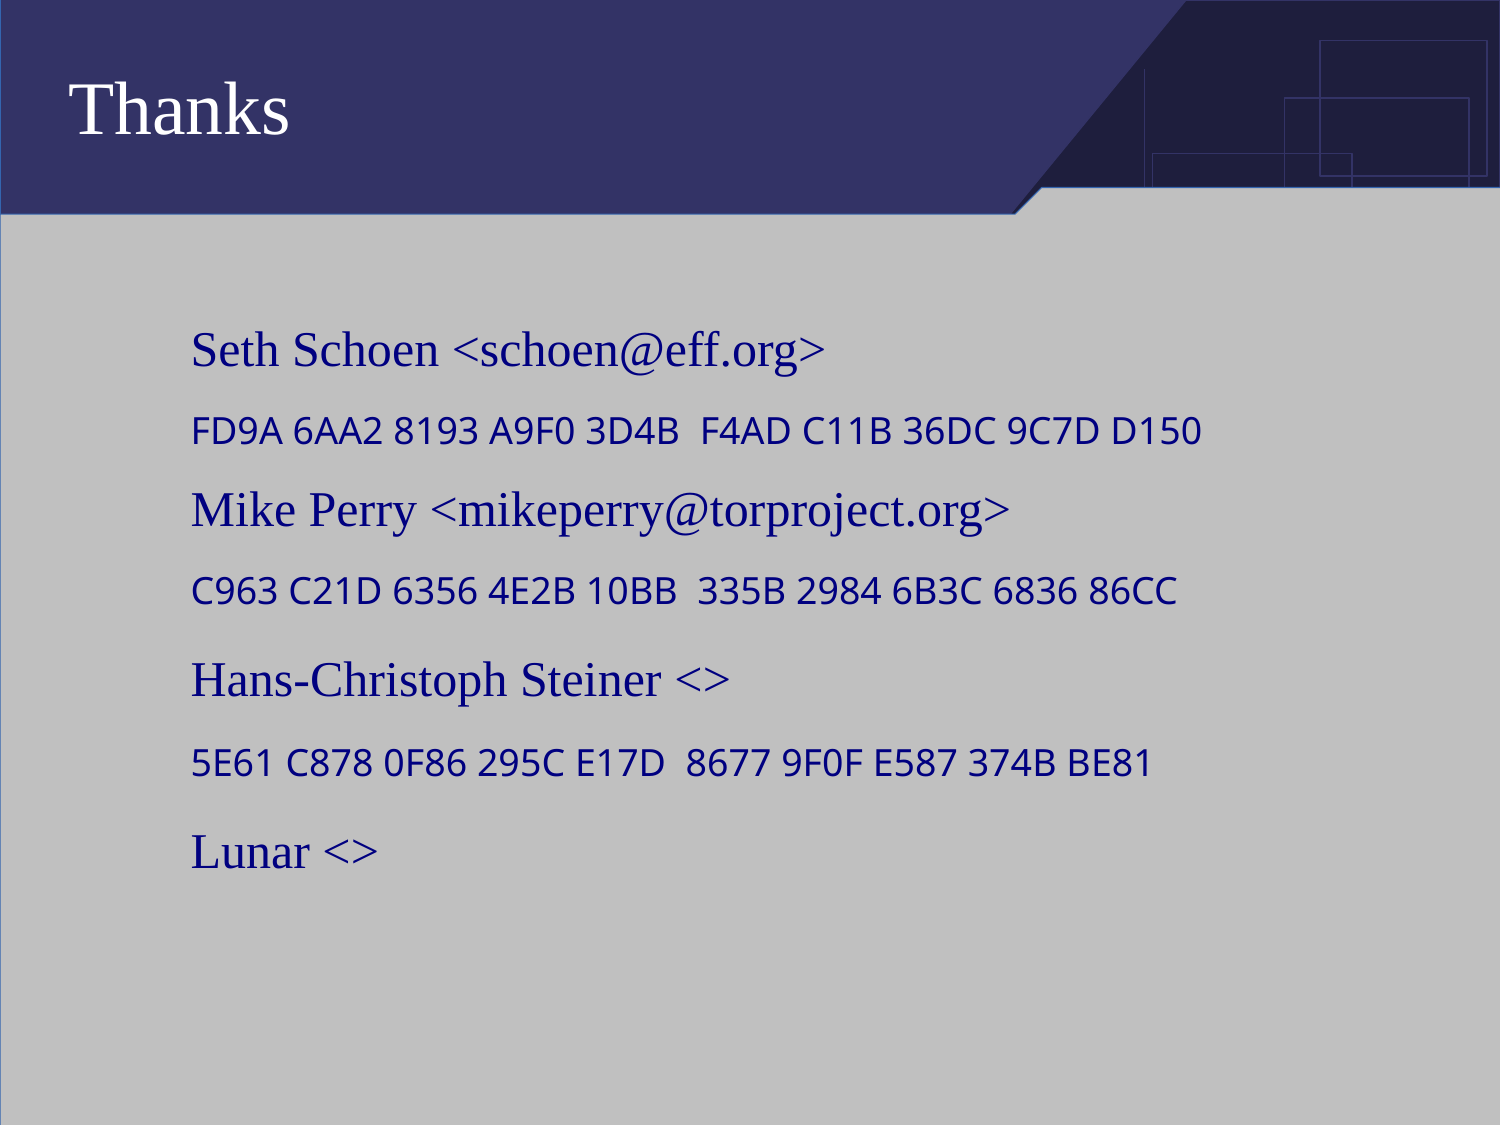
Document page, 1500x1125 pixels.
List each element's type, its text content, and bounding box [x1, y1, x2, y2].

text_box Thanks [53, 59, 1313, 159]
text_box Seth Schoen <schoen@eff.org> FD9A 6AA2 8193 A9F0 3D4B F4AD C11B 36DC 9C7D D150 Mike Perry <mikeperry@torproject.org> C963 C21D 6356 4E2B 10BB 335B 2984 6B3C 6836 86CC Hans-Christoph Steiner <> 5E61 C878 0F86 295C E17D 8677 9F0F E587 374B BE81 Lunar <> [105, 314, 1379, 995]
